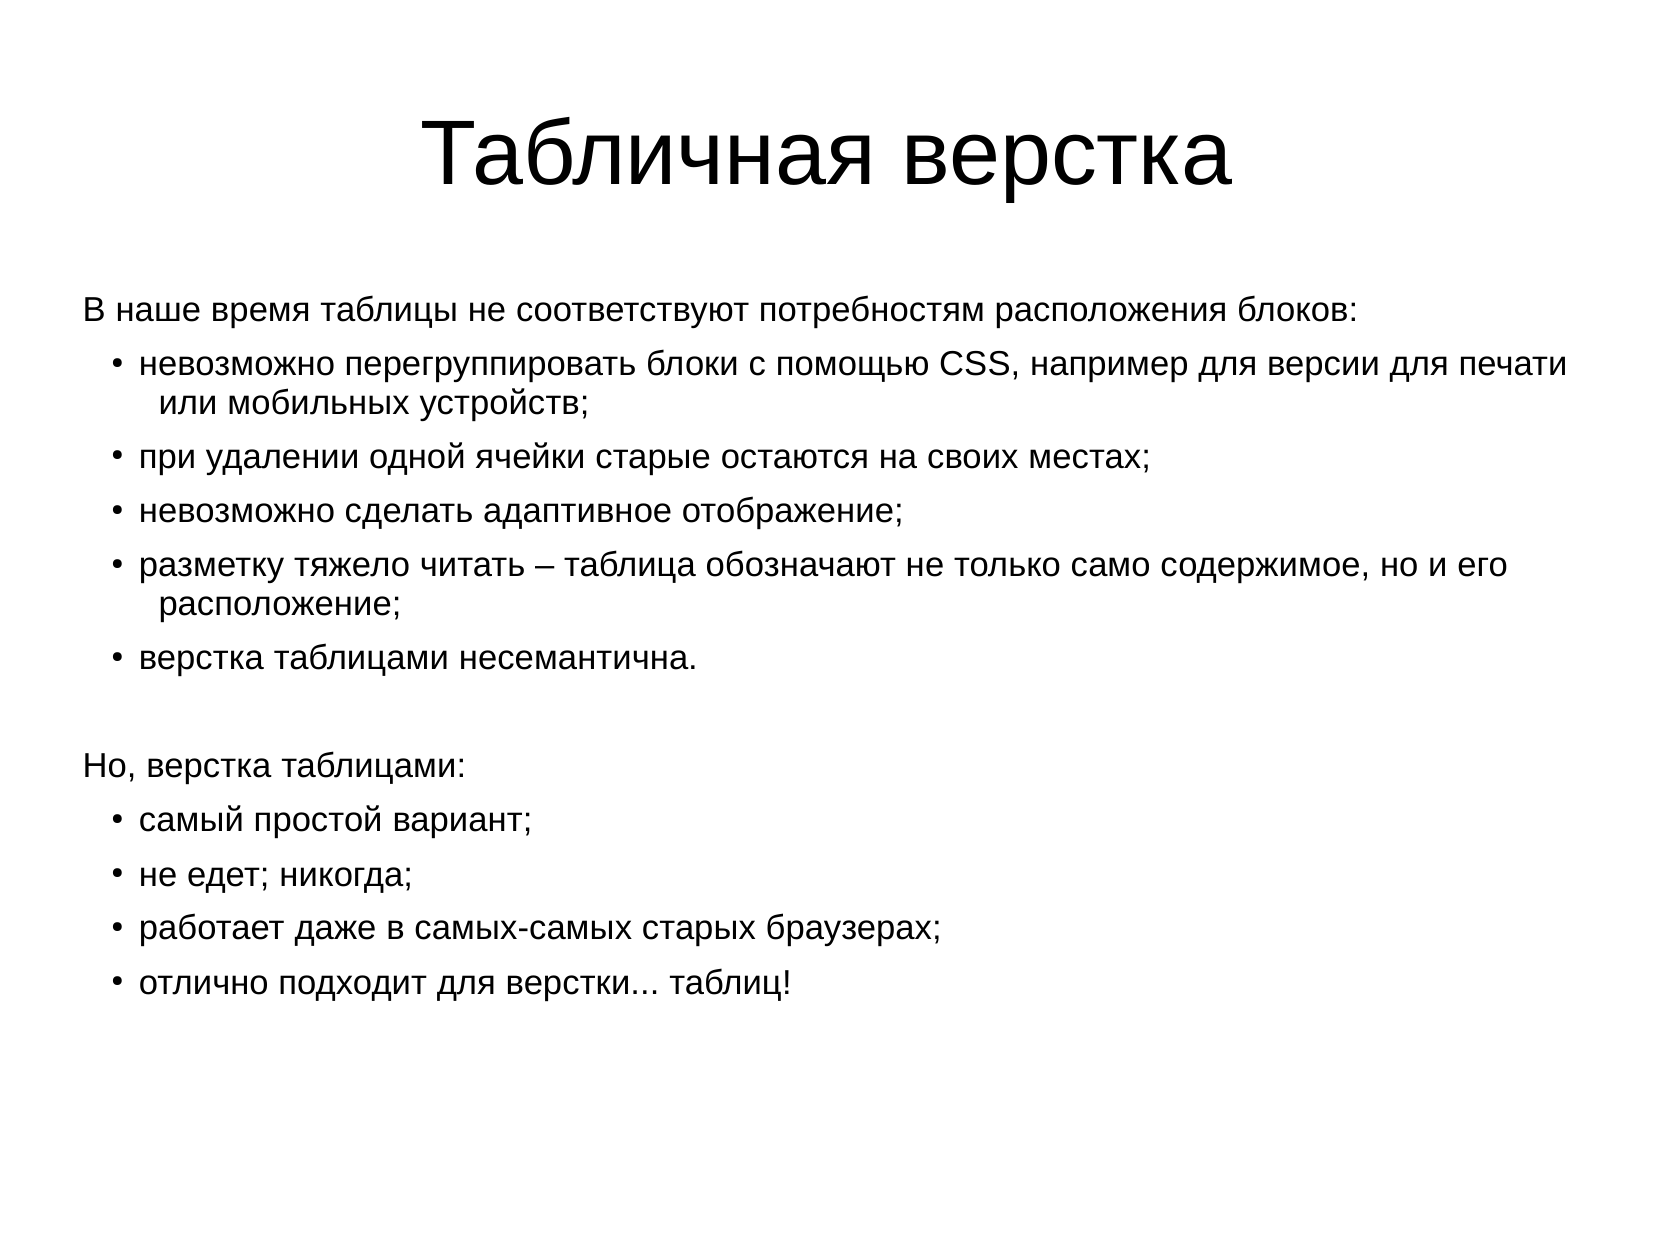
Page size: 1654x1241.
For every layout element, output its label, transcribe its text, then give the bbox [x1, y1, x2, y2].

list В наше время таблицы не соответствуют потребностям расположения блоков: невозможно перегруппировать блоки с помощью CSS, например для версии для печати или мобильных устройств; при удалении одной ячейки старые остаются на своих местах; невозможно сделать адаптивное отображение; разметку тяжело читать – таблица обозначают не только само содержимое, но и его расположение; верстка таблицами несемантична. Но, верстка таблицами: самый простой вариант; не едет; никогда; работает даже в самых-самых старых браузерах; отлично подходит для верстки... таблиц! [82, 290, 1571, 1010]
title Табличная верстка [82, 49, 1571, 257]
